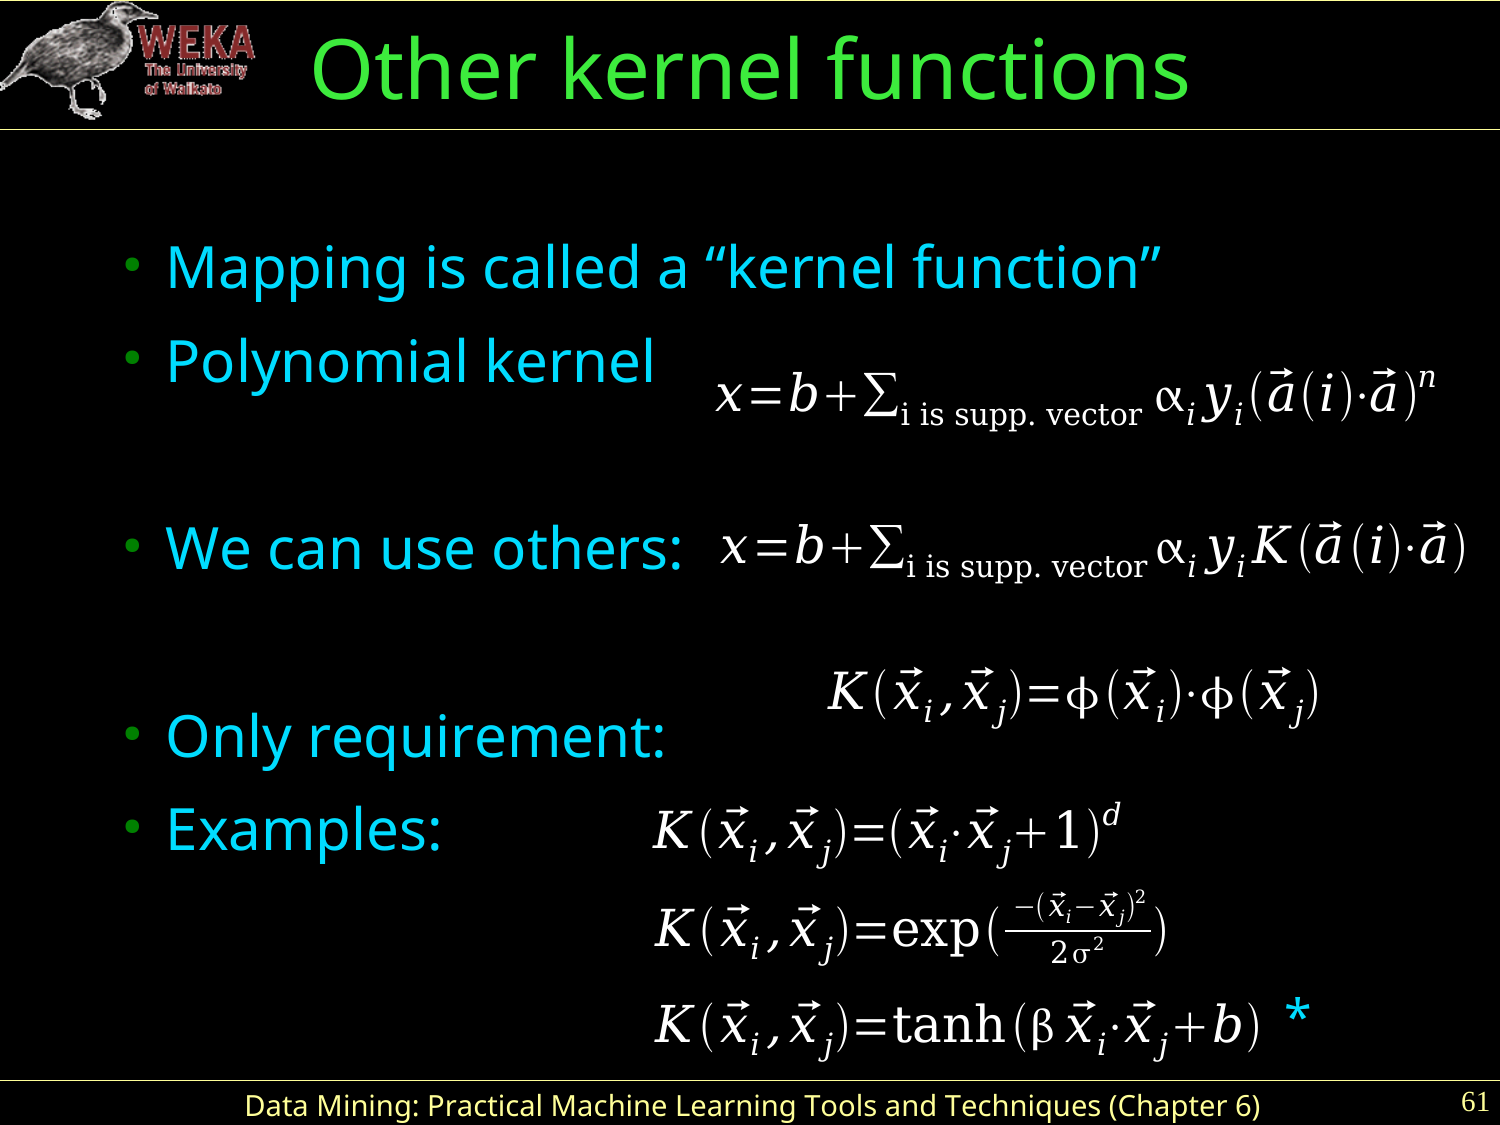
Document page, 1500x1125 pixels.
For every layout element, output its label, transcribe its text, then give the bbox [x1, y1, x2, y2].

chart [713, 516, 1474, 585]
chart [649, 885, 1176, 974]
chart [708, 359, 1443, 432]
chart [822, 662, 1327, 731]
picture [0, 1, 266, 129]
text_box * [1269, 974, 1325, 1046]
chart [647, 797, 1127, 869]
chart [649, 995, 1268, 1063]
list Mapping is called a “kernel function” Polynomial kernel We can use others: Only requirement: Examples: [108, 218, 1346, 894]
title Other kernel functions [295, 0, 1500, 148]
